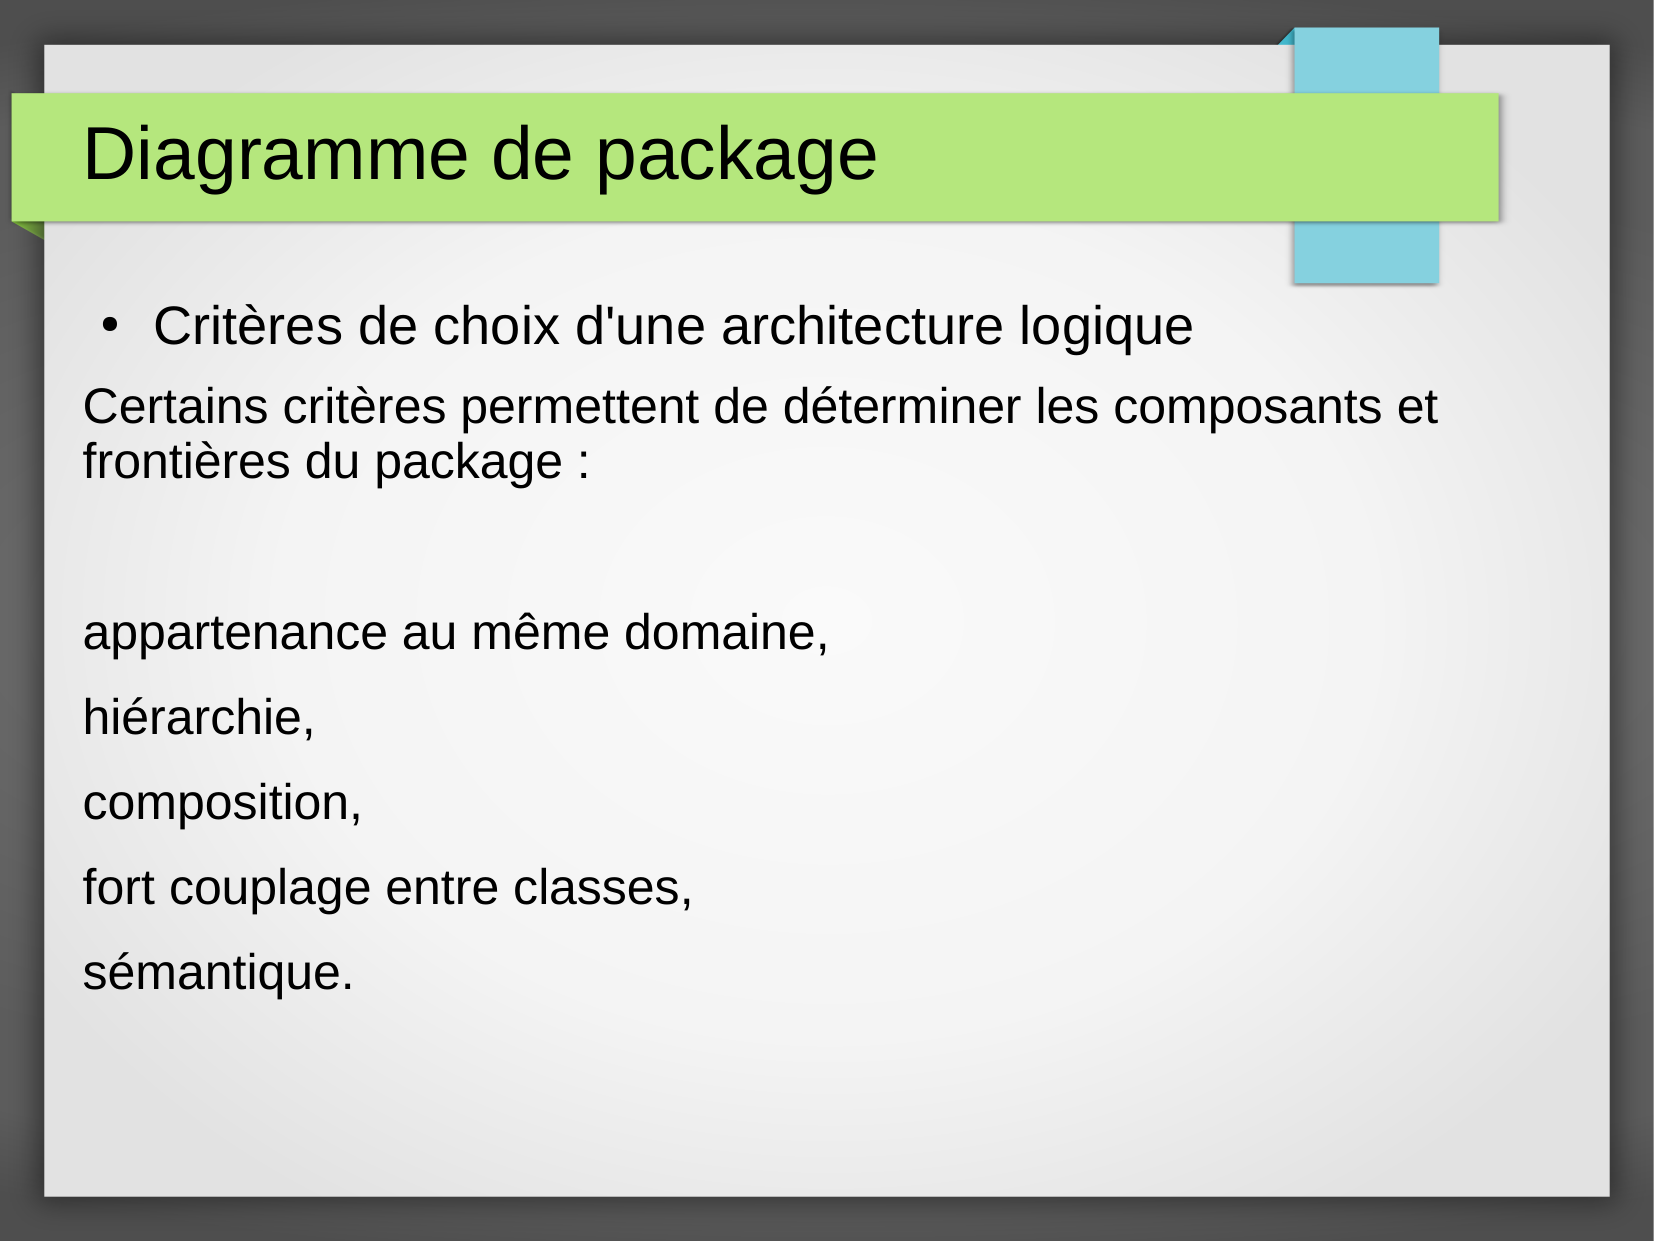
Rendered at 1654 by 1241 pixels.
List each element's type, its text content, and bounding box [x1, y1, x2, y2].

list Critères de choix d'une architecture logique [82, 295, 1571, 377]
title Diagramme de package [82, 94, 1264, 213]
picture [0, 0, 1654, 1241]
list Certains critères permettent de déterminer les composants et frontières du package : appartenance au même domaine, hiérarchie, composition, fort couplage entre classes, sémantique. [82, 377, 1571, 1015]
